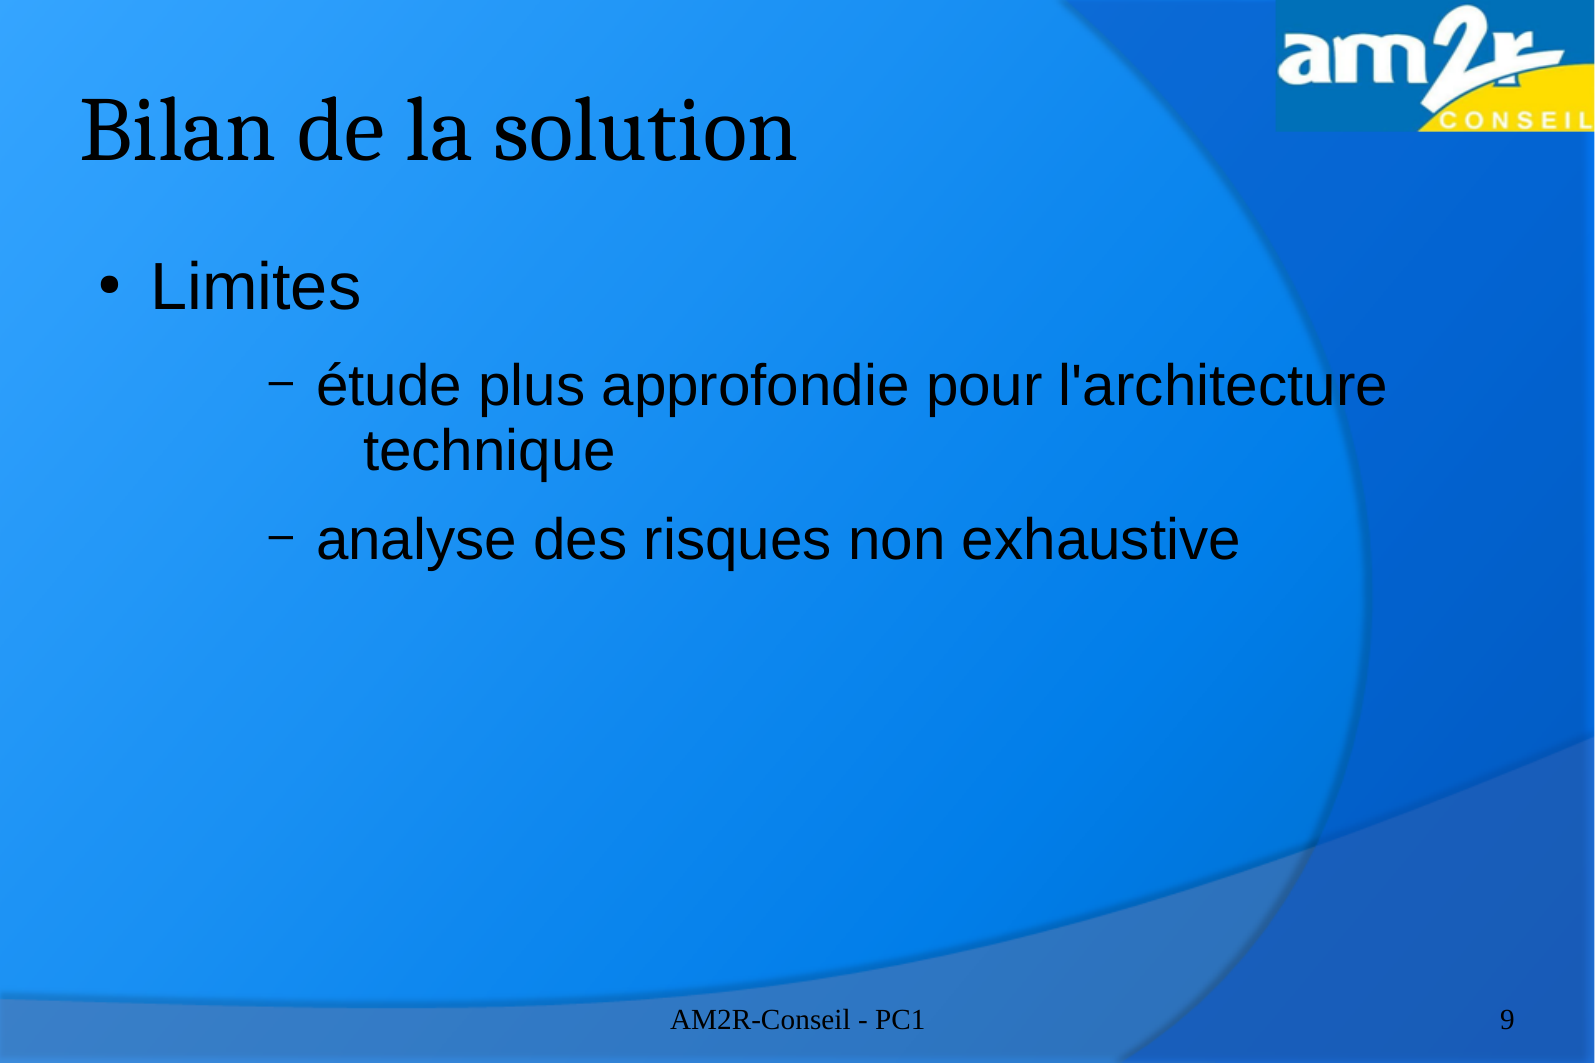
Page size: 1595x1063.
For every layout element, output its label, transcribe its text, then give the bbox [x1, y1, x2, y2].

list Limites étude plus approfondie pour l'architecture technique analyse des risques non exhaustive [79, 248, 1515, 960]
picture [0, 0, 1595, 1063]
title Bilan de la solution [79, 42, 1152, 220]
